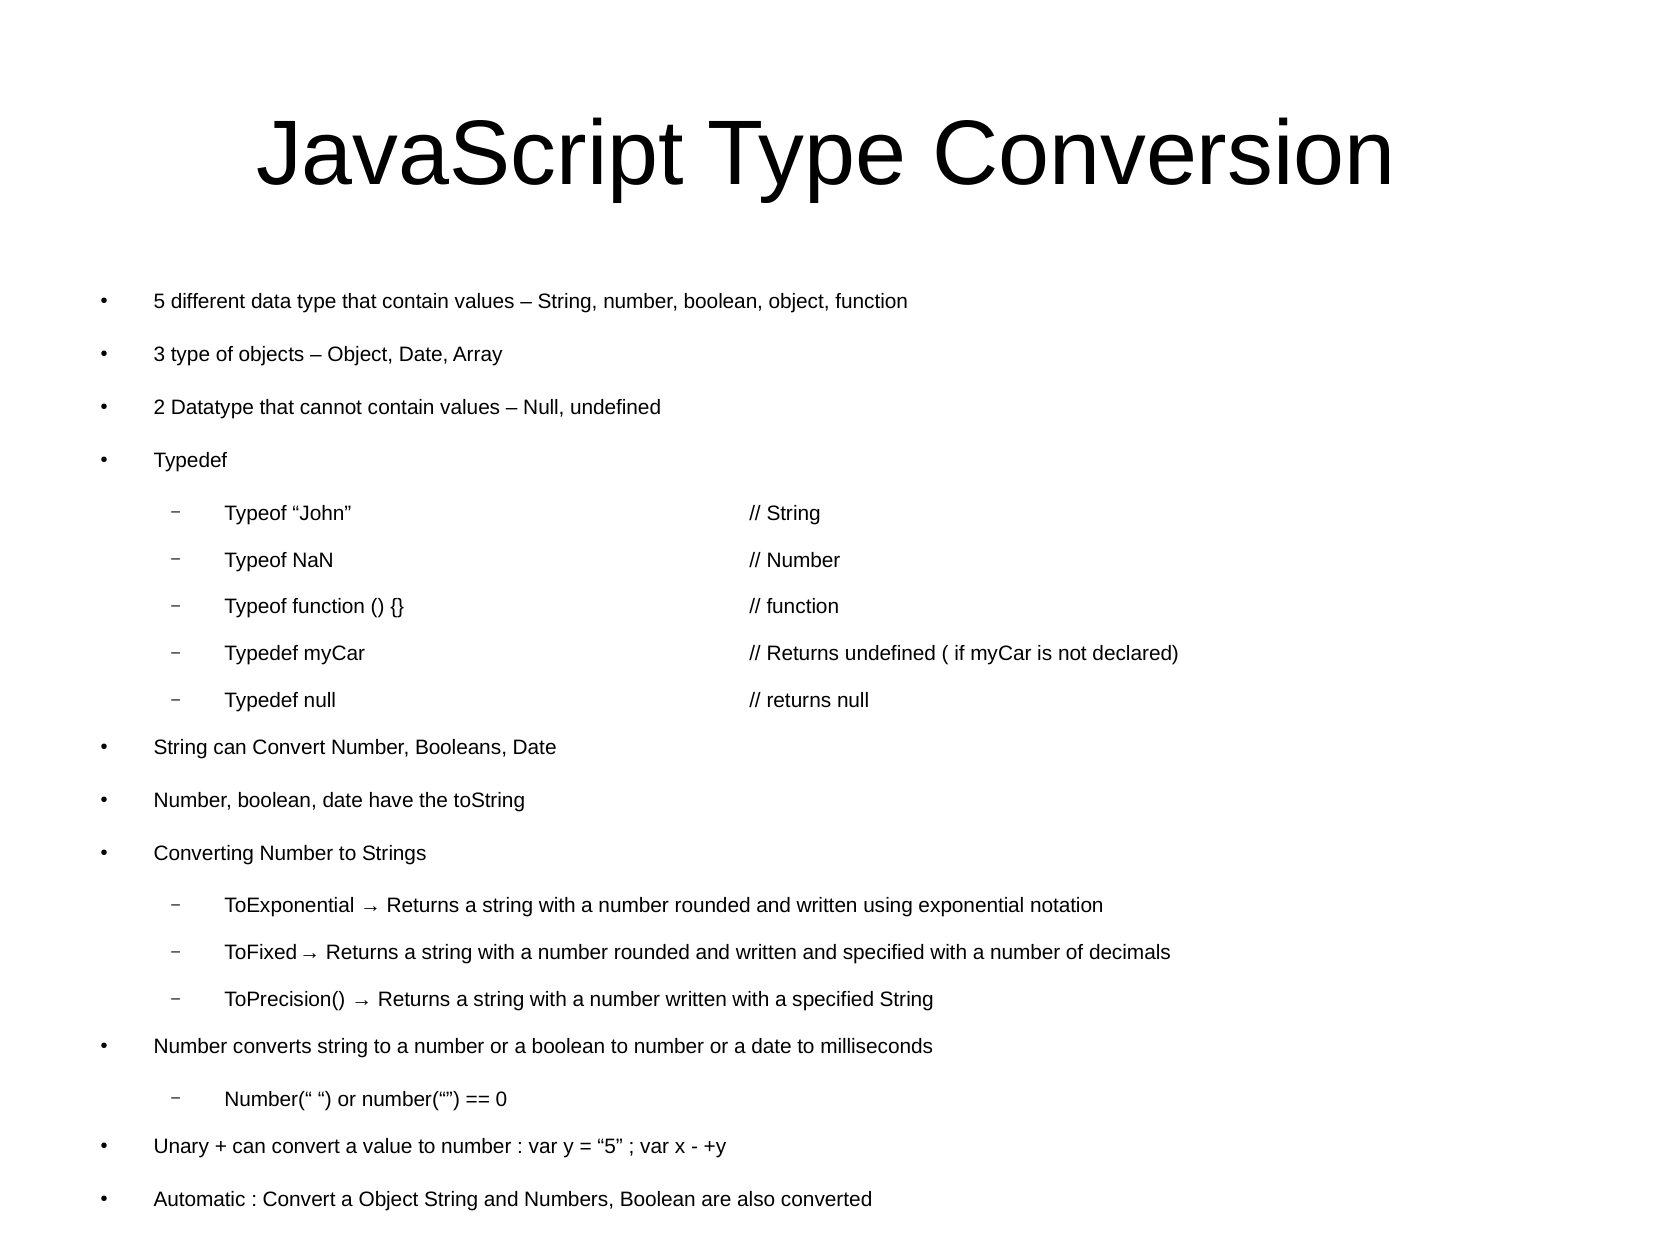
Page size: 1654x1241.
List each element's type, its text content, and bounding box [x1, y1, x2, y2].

title JavaScript Type Conversion [82, 49, 1571, 257]
list 5 different data type that contain values – String, number, boolean, object, function 3 type of objects – Object, Date, Array 2 Datatype that cannot contain values – Null, undefined Typedef Typeof “John” // String Typeof NaN // Number Typeof function () {} // function Typedef myCar // Returns undefined ( if myCar is not declared) Typedef null // returns null String can Convert Number, Booleans, Date Number, boolean, date have the toString Converting Number to Strings ToExponential → Returns a string with a number rounded and written using exponential notation ToFixed → Returns a string with a number rounded and written and specified with a number of decimals ToPrecision() → Returns a string with a number written with a specified String Number converts string to a number or a boolean to number or a date to milliseconds Number(“ “) or number(“”) == 0 Unary + can convert a value to number : var y = “5” ; var x - +y Automatic : Convert a Object String and Numbers, Boolean are also converted [82, 290, 1571, 1216]
